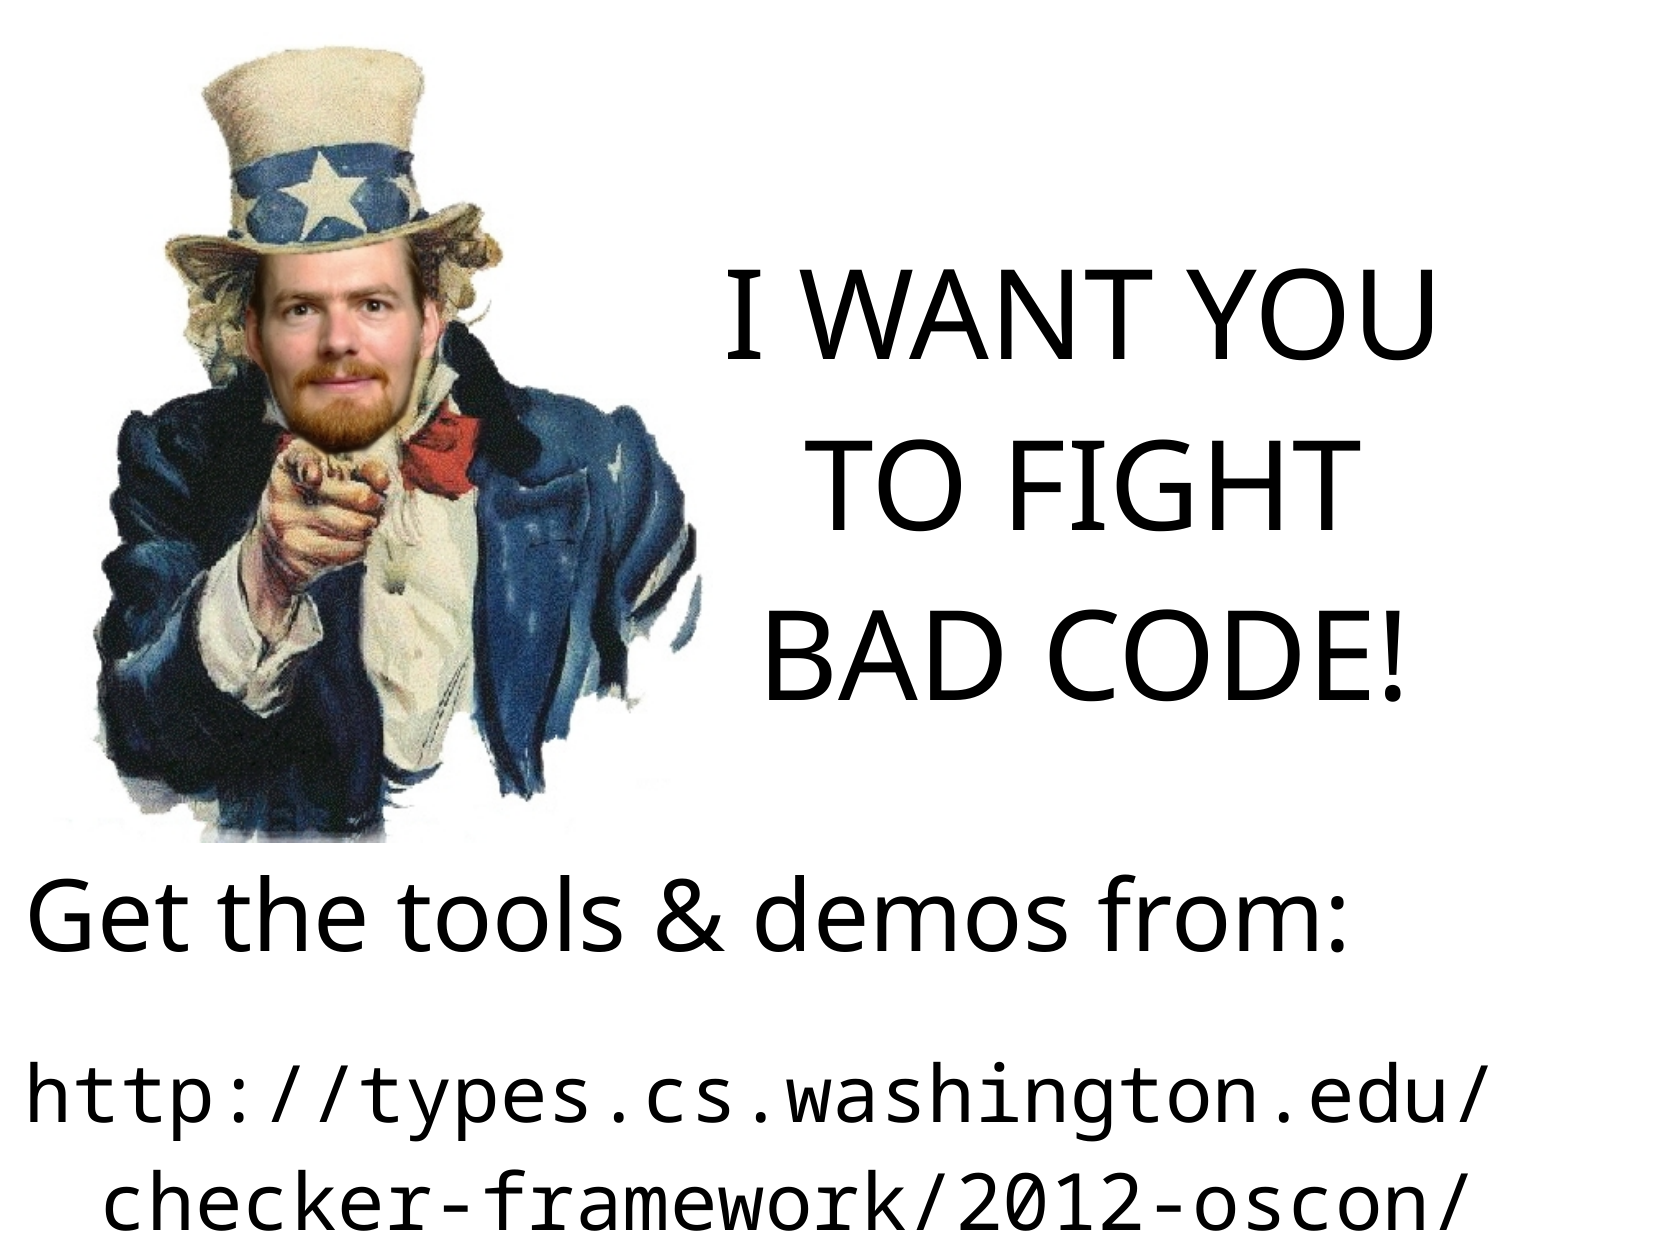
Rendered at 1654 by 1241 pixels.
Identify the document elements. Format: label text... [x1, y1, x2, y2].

text_box I WANT YOU TO FIGHT BAD CODE! [713, 171, 1642, 792]
text_box Get the tools & demos from: http://types.cs.washington.edu/ checker-framework/2012-oscon/ [10, 866, 1513, 1232]
picture [41, 32, 713, 843]
